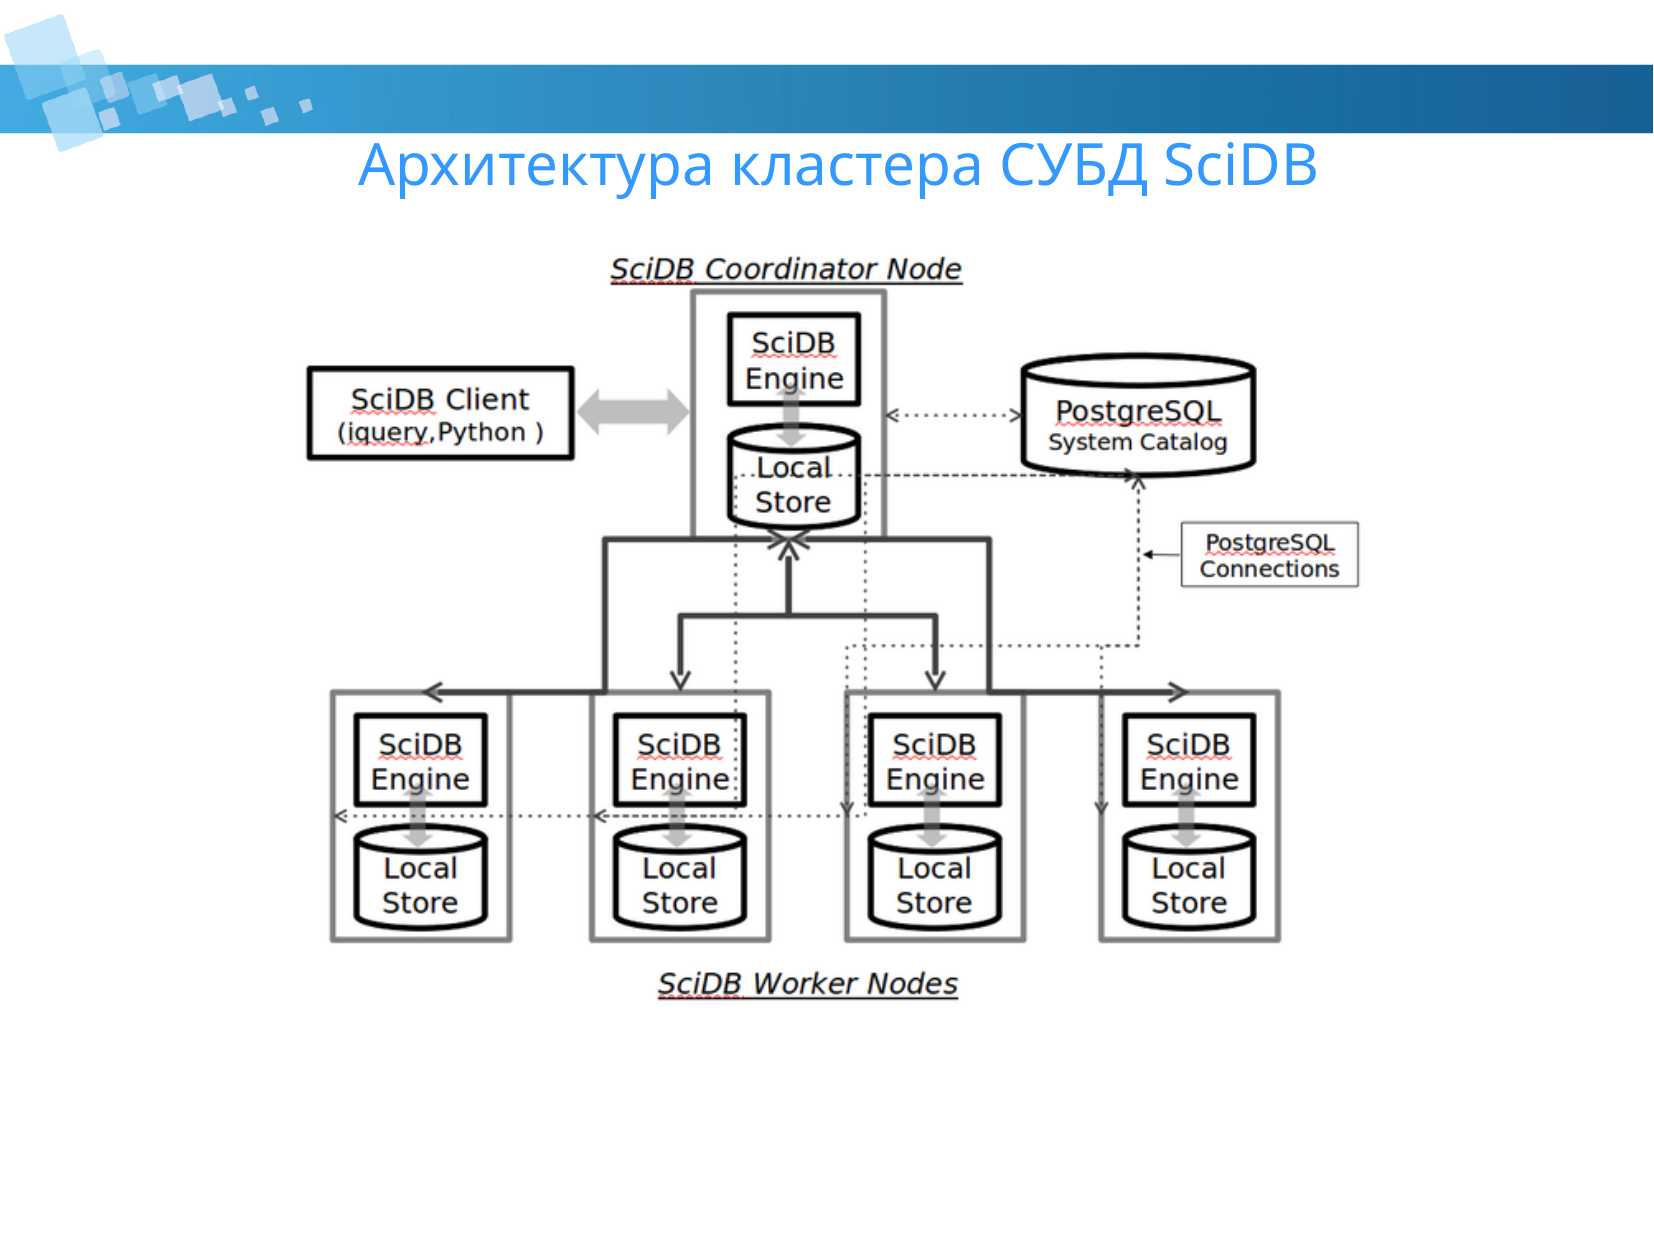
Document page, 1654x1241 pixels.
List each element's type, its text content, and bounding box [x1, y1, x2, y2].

picture [0, 0, 1653, 1238]
title Архитектура кластера СУБД SciDB [94, 59, 1583, 267]
